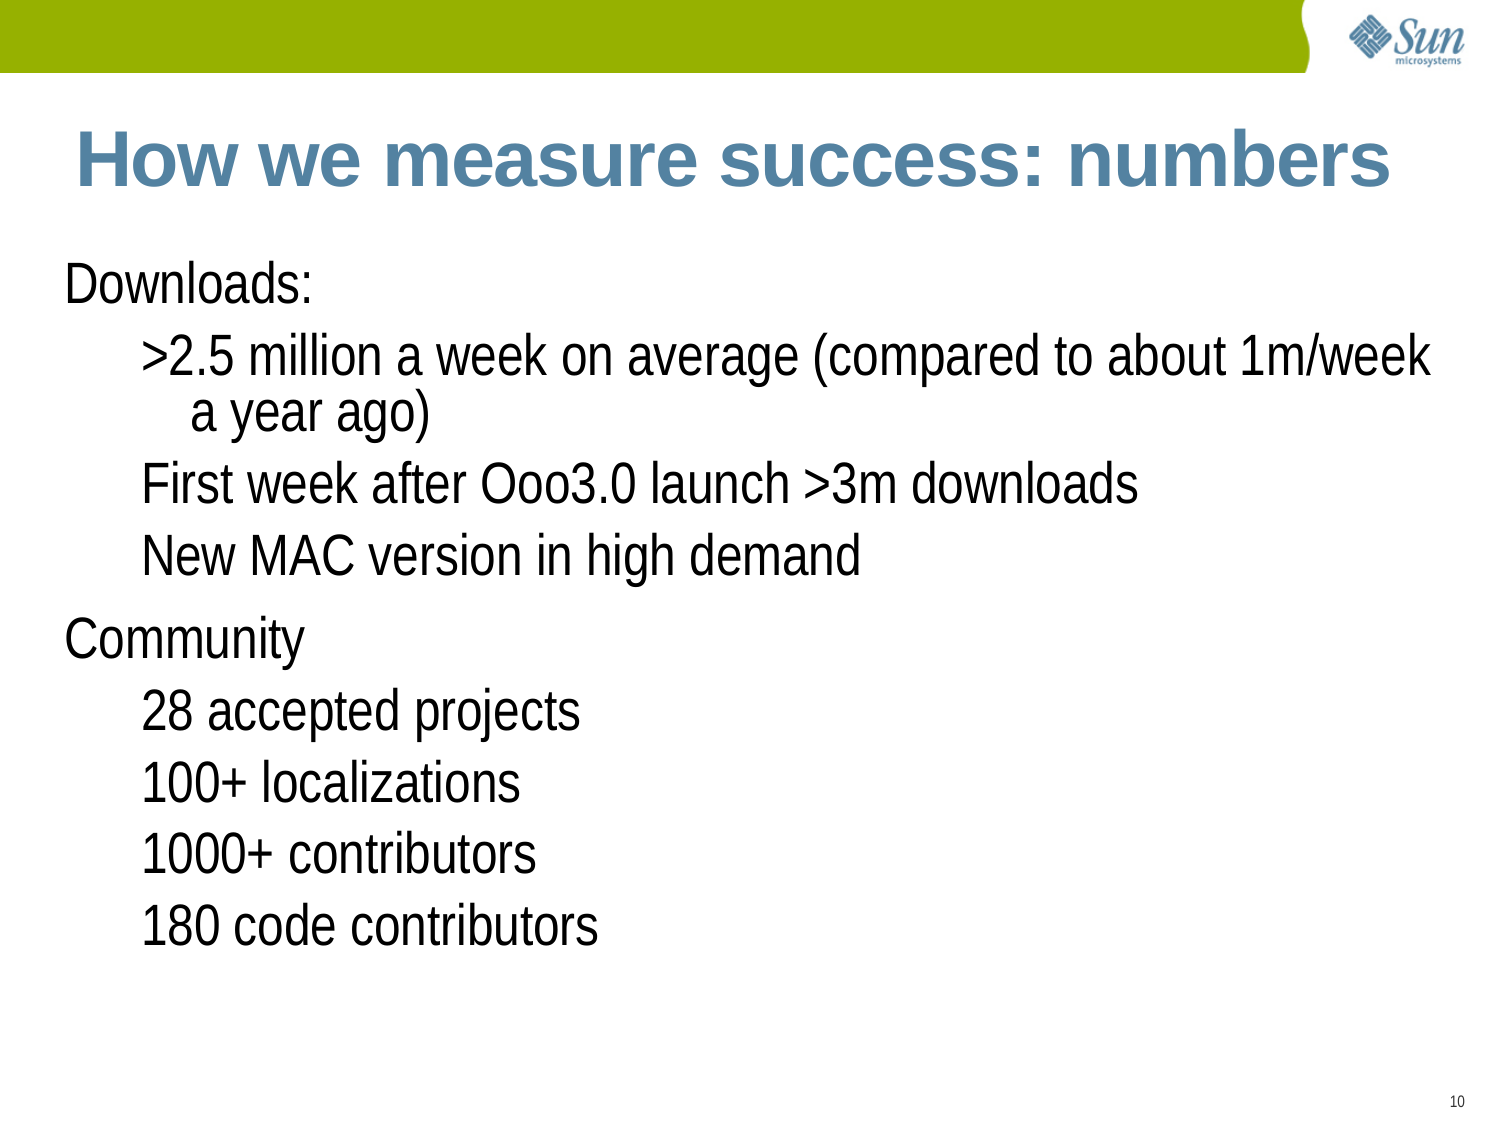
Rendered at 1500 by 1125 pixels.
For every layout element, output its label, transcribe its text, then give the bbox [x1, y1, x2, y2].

title How we measure success: numbers [75, 123, 1437, 227]
picture [0, 0, 1500, 73]
list Downloads: >2.5 million a week on average (compared to about 1m/week a year ago) First week after Ooo3.0 launch >3m downloads New MAC version in high demand Community 28 accepted projects 100+ localizations 1000+ contributors 180 code contributors [64, 258, 1459, 1062]
